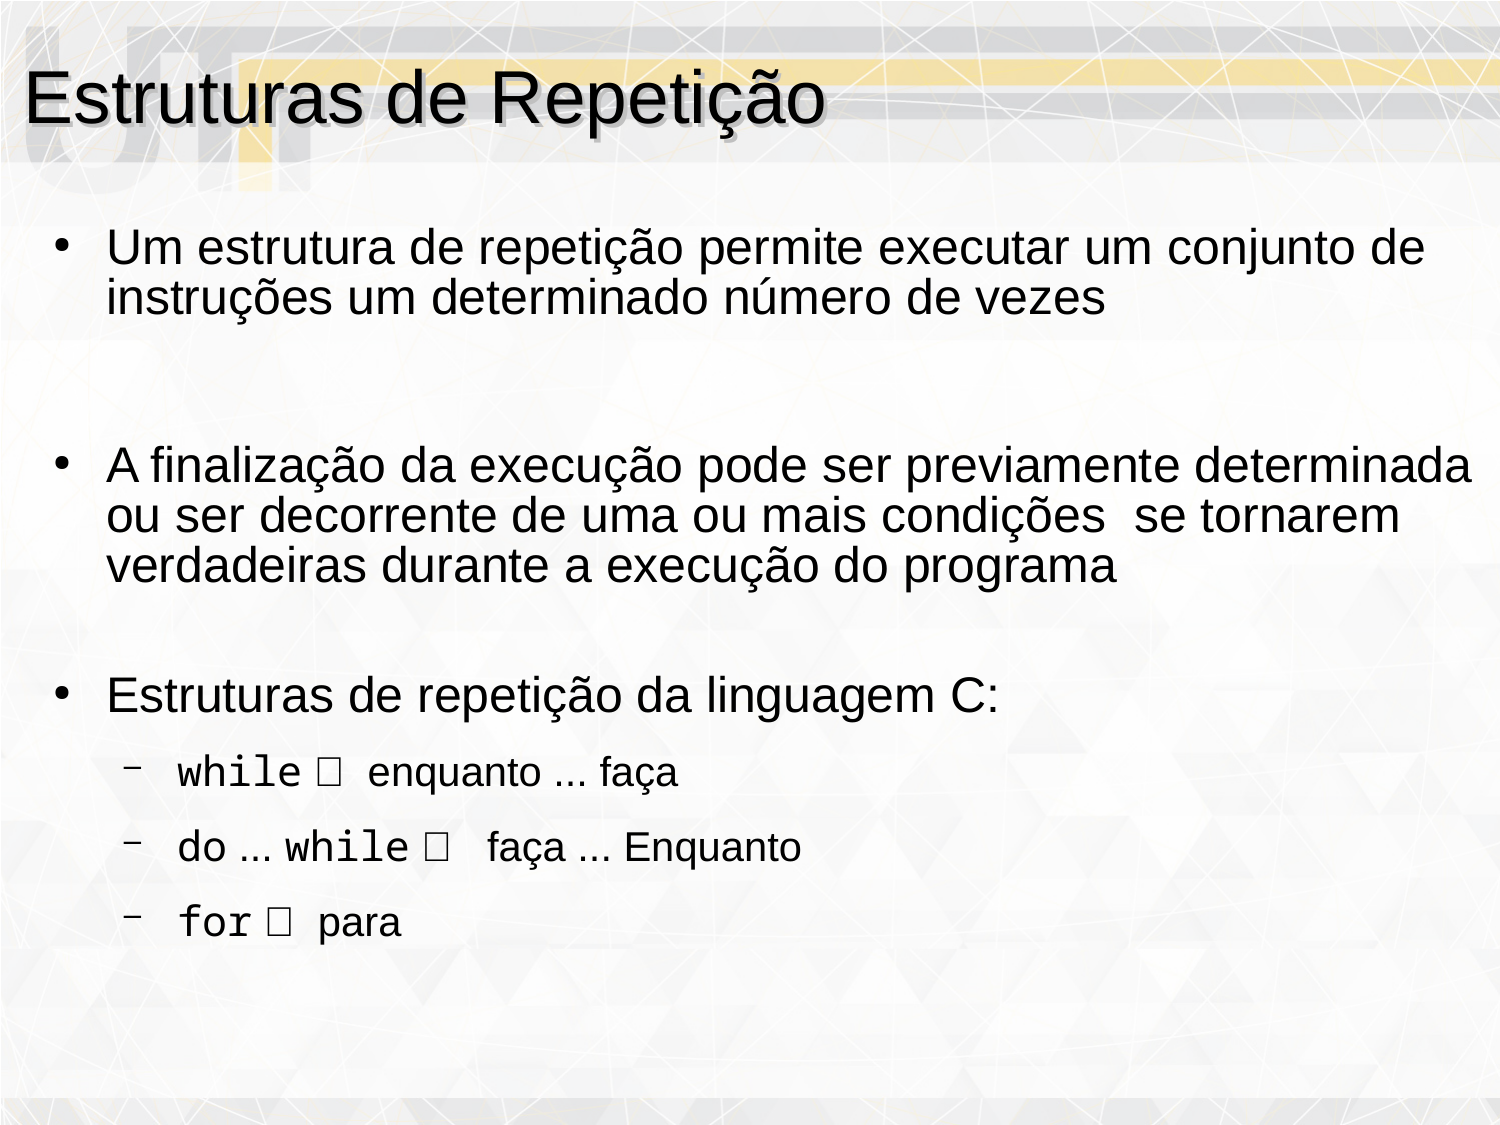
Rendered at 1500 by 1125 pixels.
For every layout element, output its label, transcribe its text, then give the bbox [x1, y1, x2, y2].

title Estruturas de Repetição [23, 18, 1489, 178]
list Um estrutura de repetição permite executar um conjunto de instruções um determinado número de vezes A finalização da execução pode ser previamente determinada ou ser decorrente de uma ou mais condições se tornarem verdadeiras durante a execução do programa Estruturas de repetição da linguagem C: while  enquanto ... faça do ... while  faça ... Enquanto for  para [35, 224, 1477, 1087]
